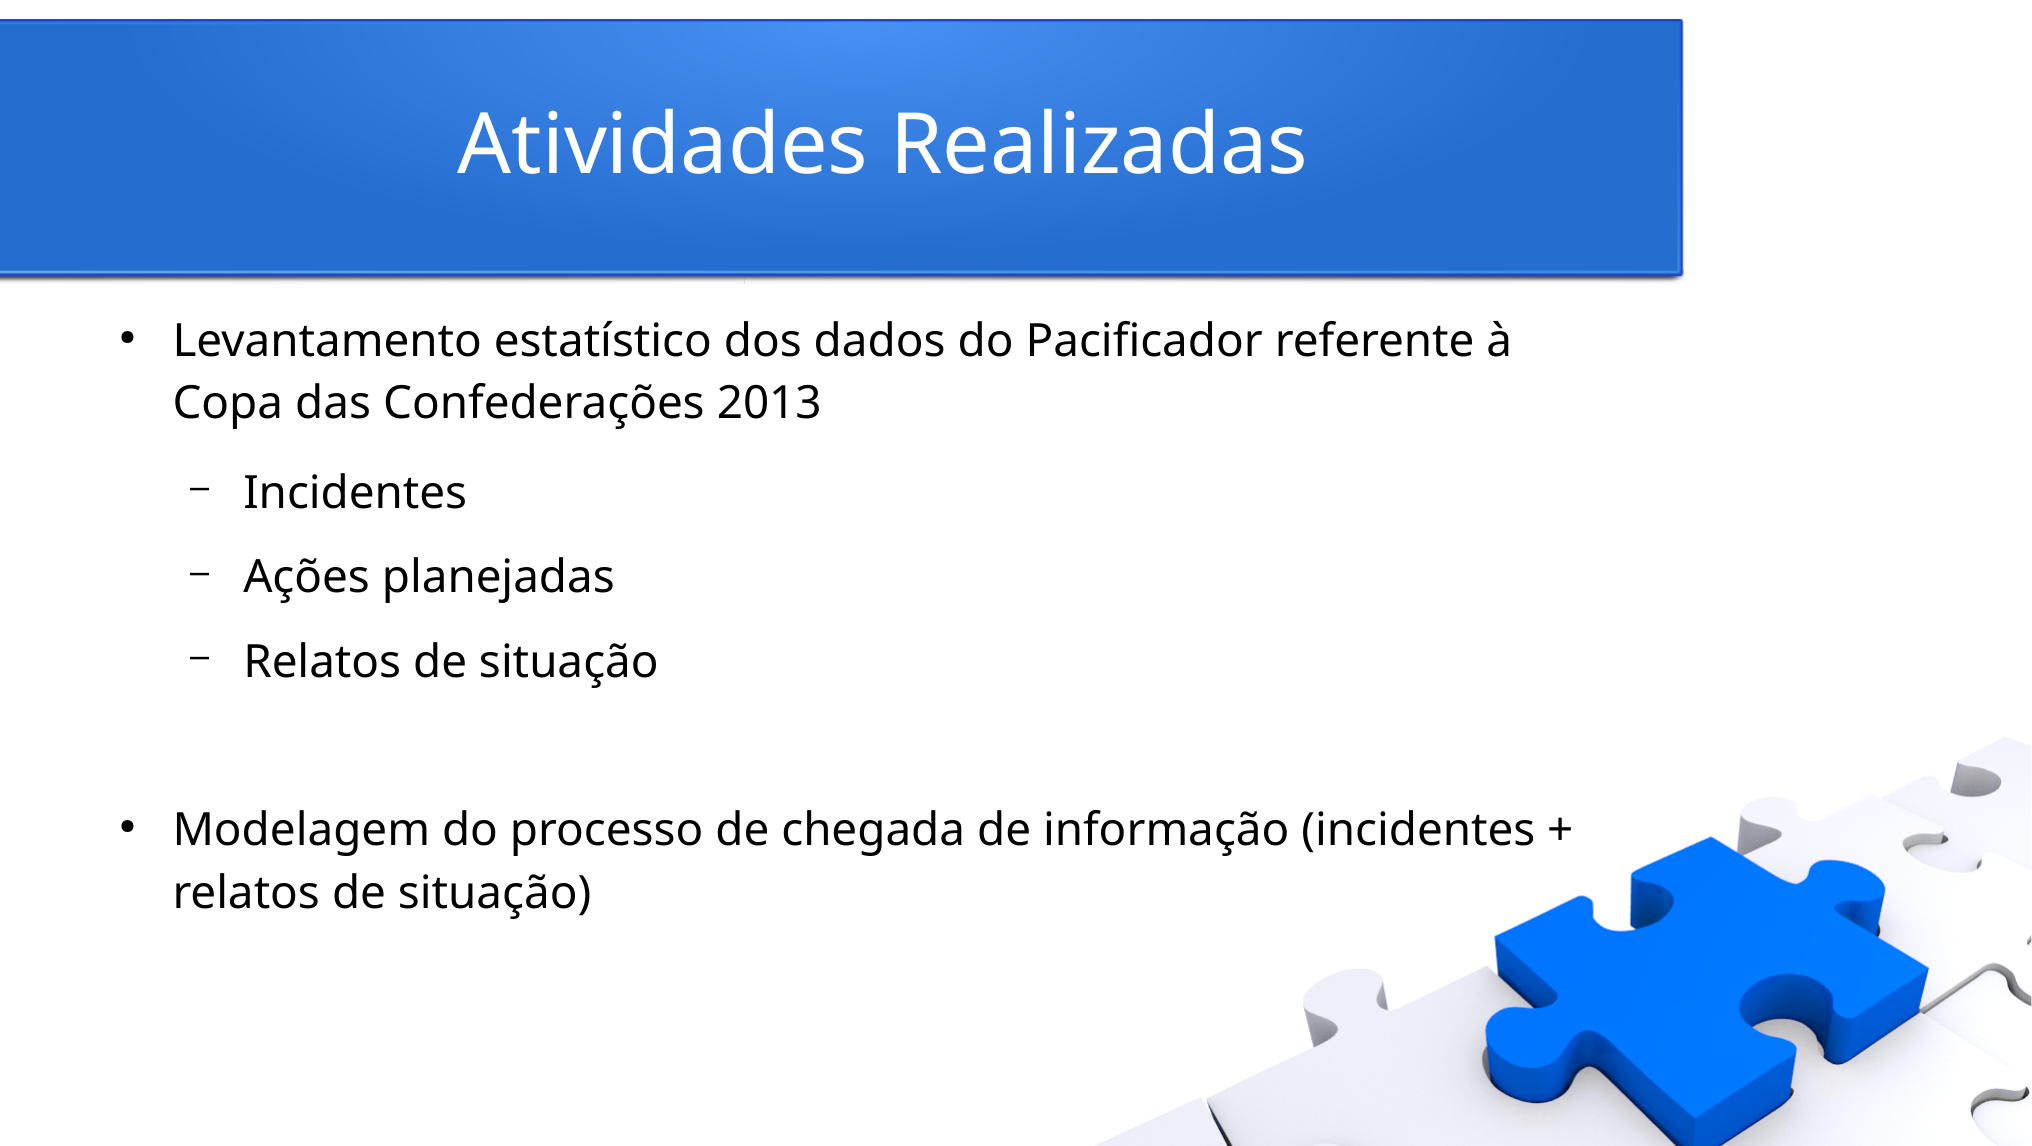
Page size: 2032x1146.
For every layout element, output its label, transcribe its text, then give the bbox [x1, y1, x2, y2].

title Atividades Realizadas [101, 45, 1666, 237]
picture [1071, 605, 2032, 1146]
picture [0, 19, 1689, 284]
list Levantamento estatístico dos dados do Pacificador referente à Copa das Confederações 2013 Incidentes Ações planejadas Relatos de situação Modelagem do processo de chegada de informação (incidentes + relatos de situação) [101, 307, 1619, 972]
